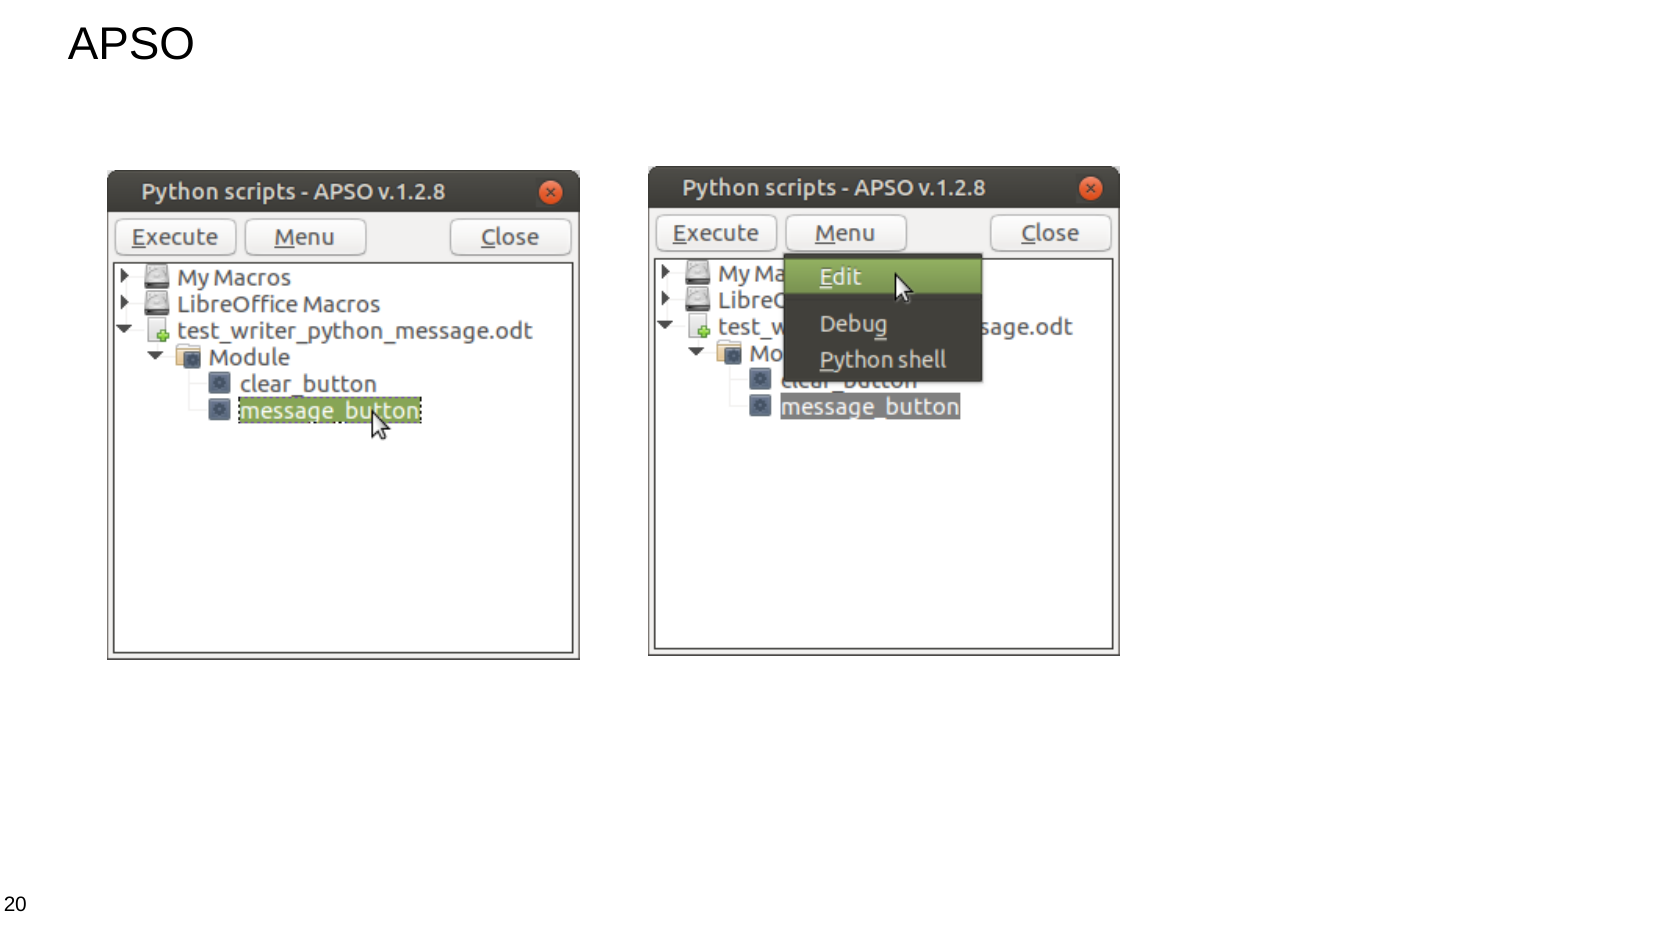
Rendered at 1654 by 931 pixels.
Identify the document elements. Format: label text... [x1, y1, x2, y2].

picture [107, 170, 580, 660]
picture [648, 166, 1120, 656]
text_box <number> [0, 885, 113, 924]
subtitle APSO [67, 17, 1557, 172]
